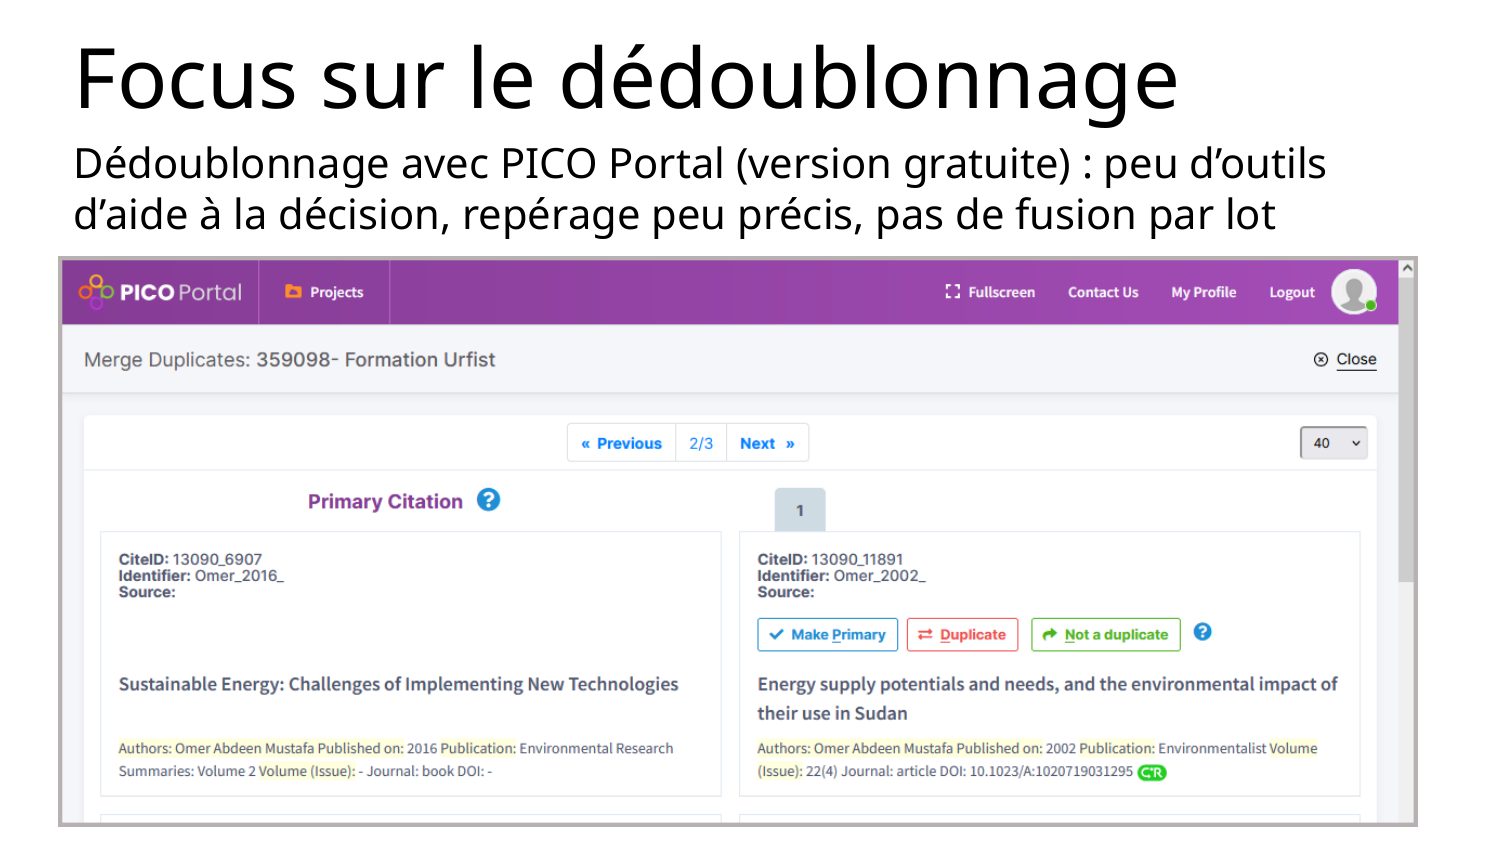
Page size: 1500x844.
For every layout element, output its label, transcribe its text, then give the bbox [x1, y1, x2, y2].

picture [58, 256, 1418, 827]
text_box Dédoublonnage avec PICO Portal (version gratuite) : peu d’outils d’aide à la décision, repérage peu précis, pas de fusion par lot [58, 129, 1405, 256]
title Focus sur le dédoublonnage [58, 0, 1500, 164]
